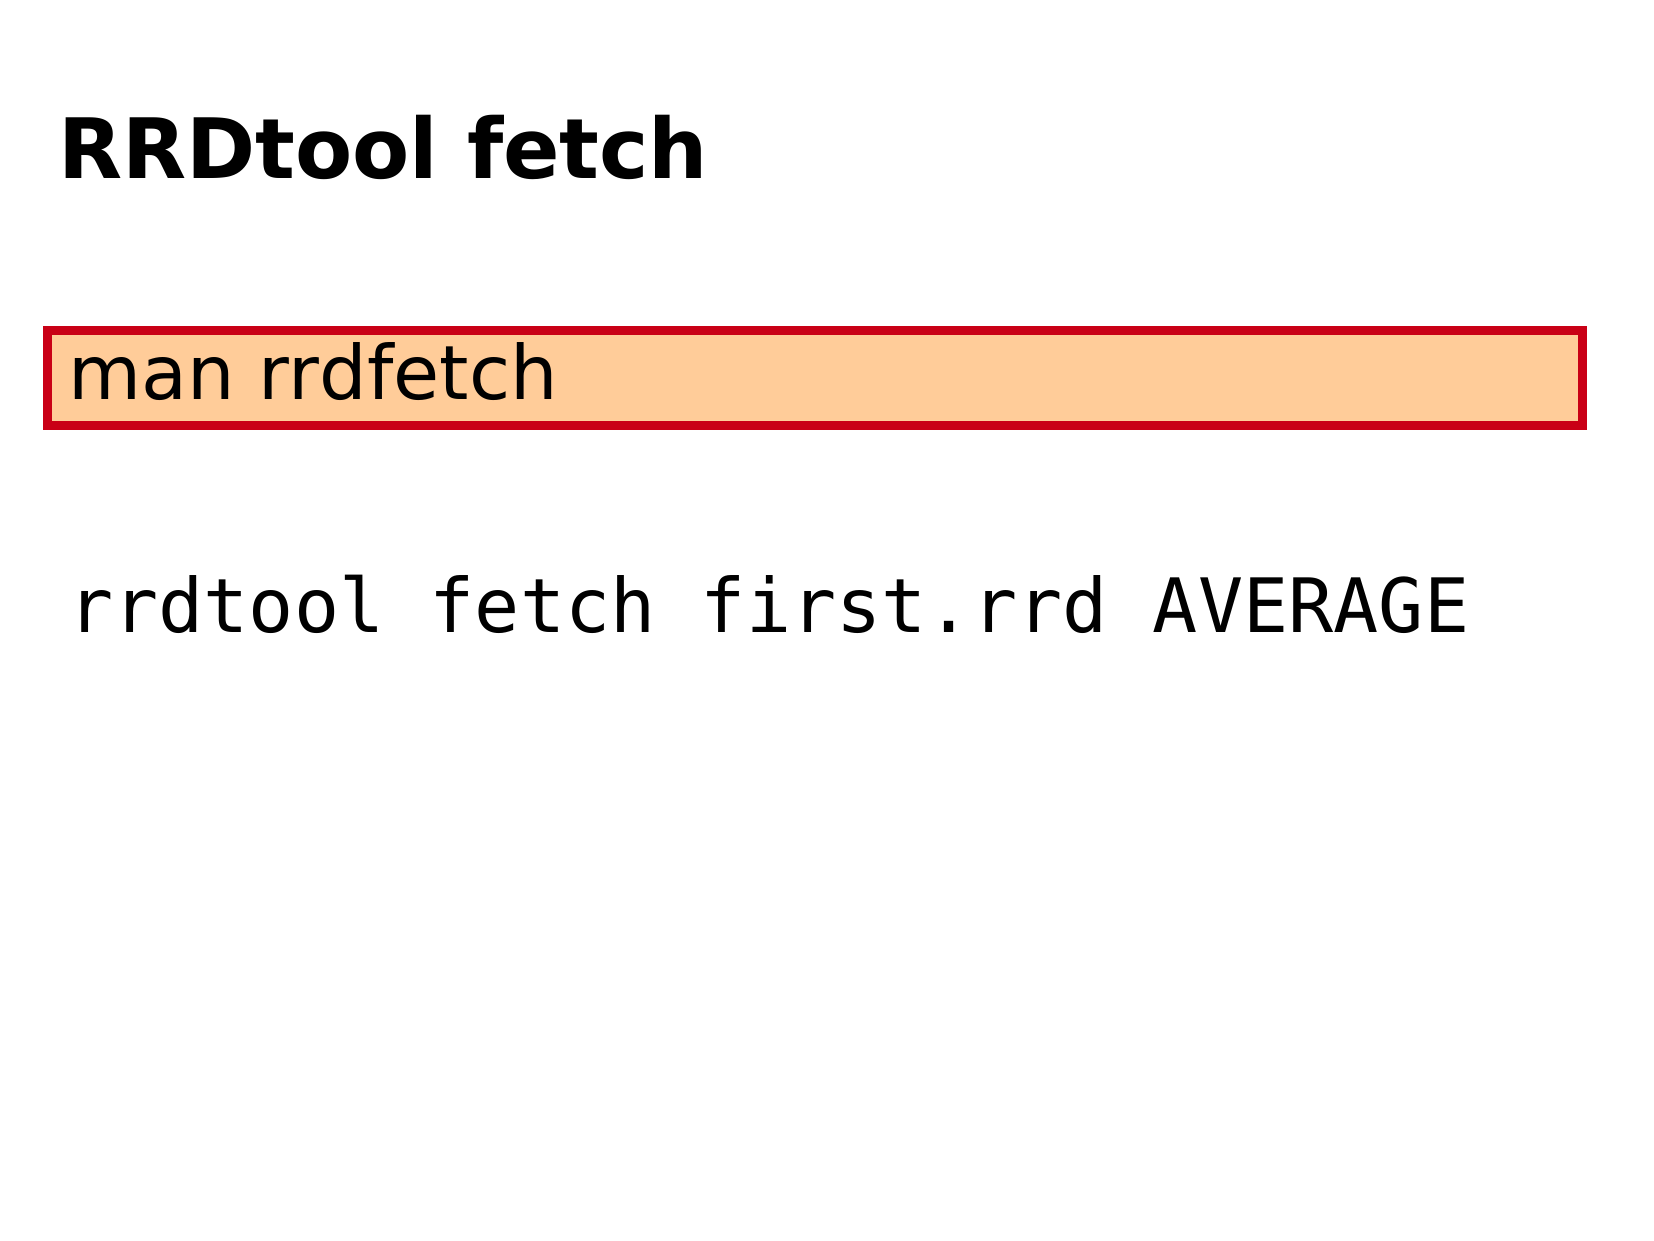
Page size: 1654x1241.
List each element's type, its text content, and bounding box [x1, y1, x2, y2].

list man rrdfetch rrdtool fetch first.rrd AVERAGE [50, 329, 1571, 1099]
text_box [1571, 330, 1583, 426]
title RRDtool fetch [59, 75, 1607, 225]
